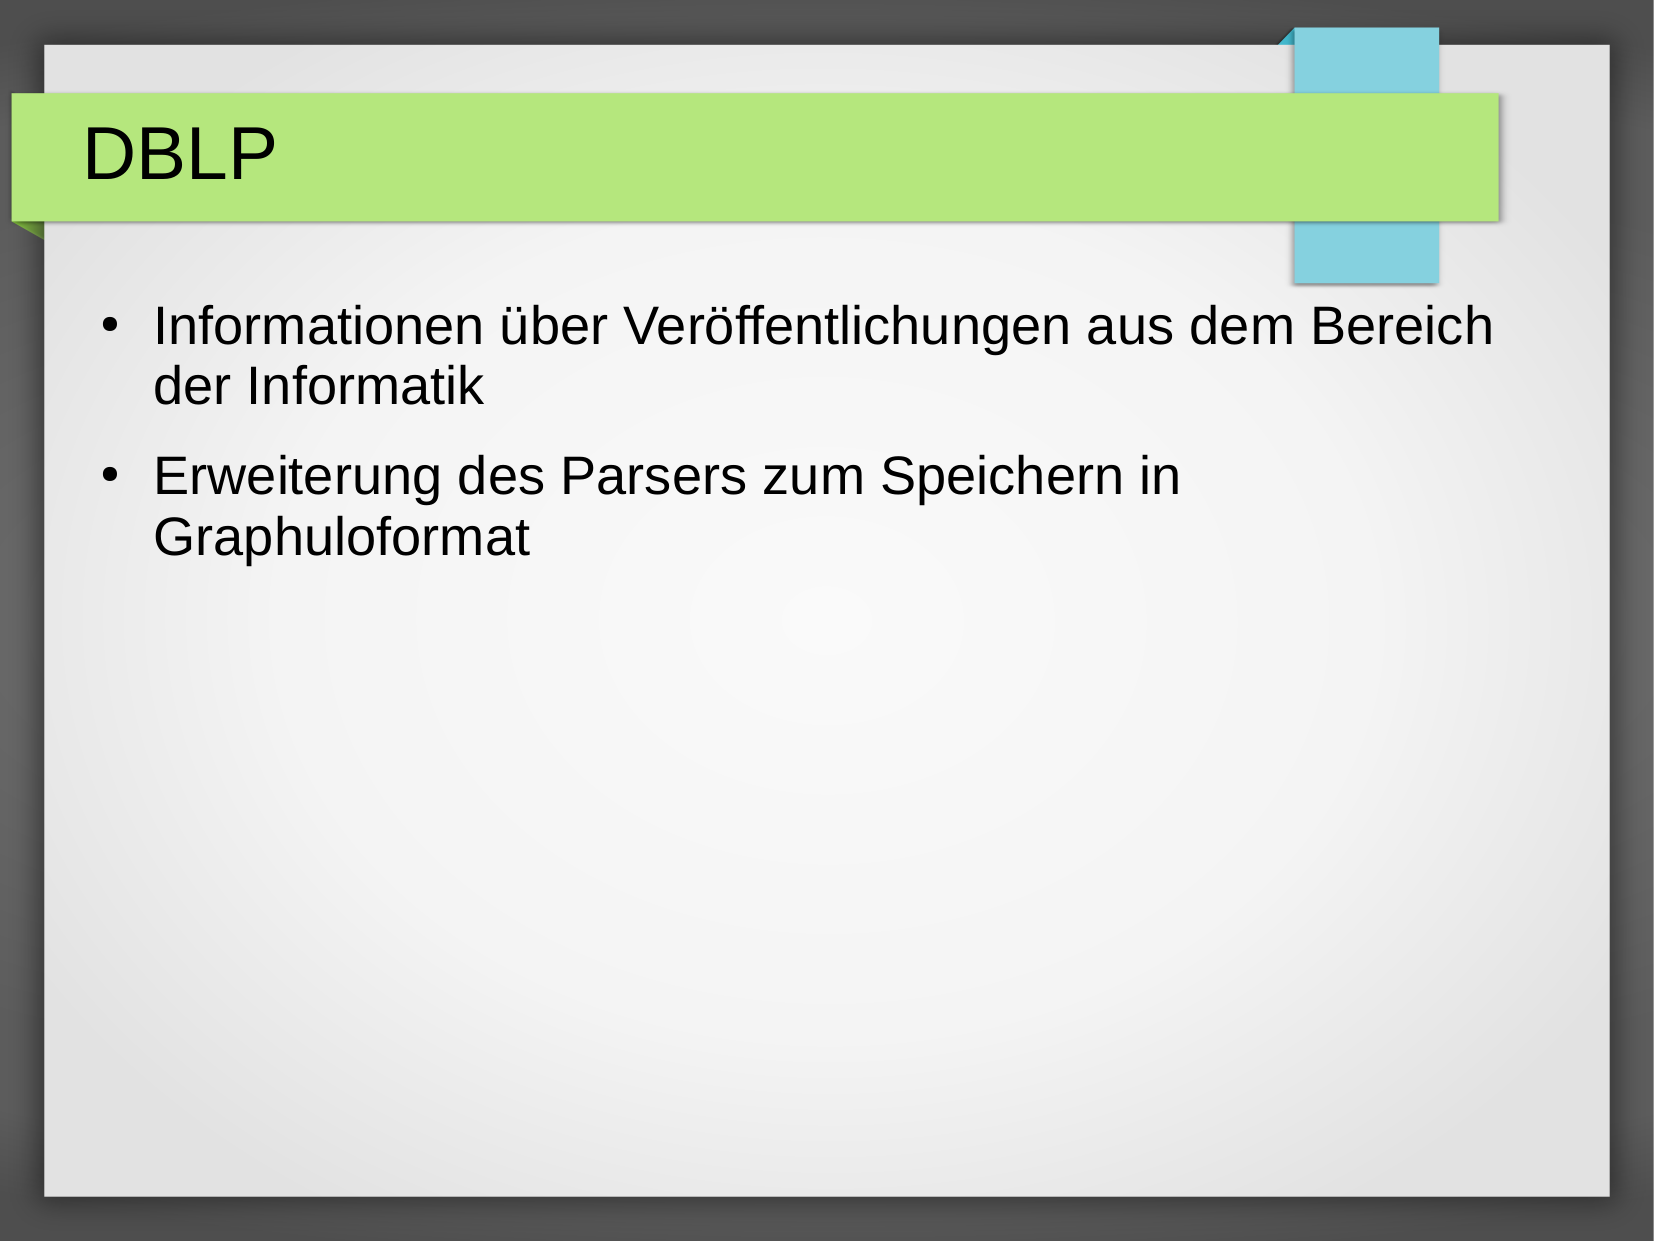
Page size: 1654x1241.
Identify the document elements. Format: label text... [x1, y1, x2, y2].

picture [0, 0, 1654, 1241]
title DBLP [82, 94, 1264, 213]
list Informationen über Veröffentlichungen aus dem Bereich der Informatik Erweiterung des Parsers zum Speichern in Graphuloformat [82, 295, 1571, 1015]
